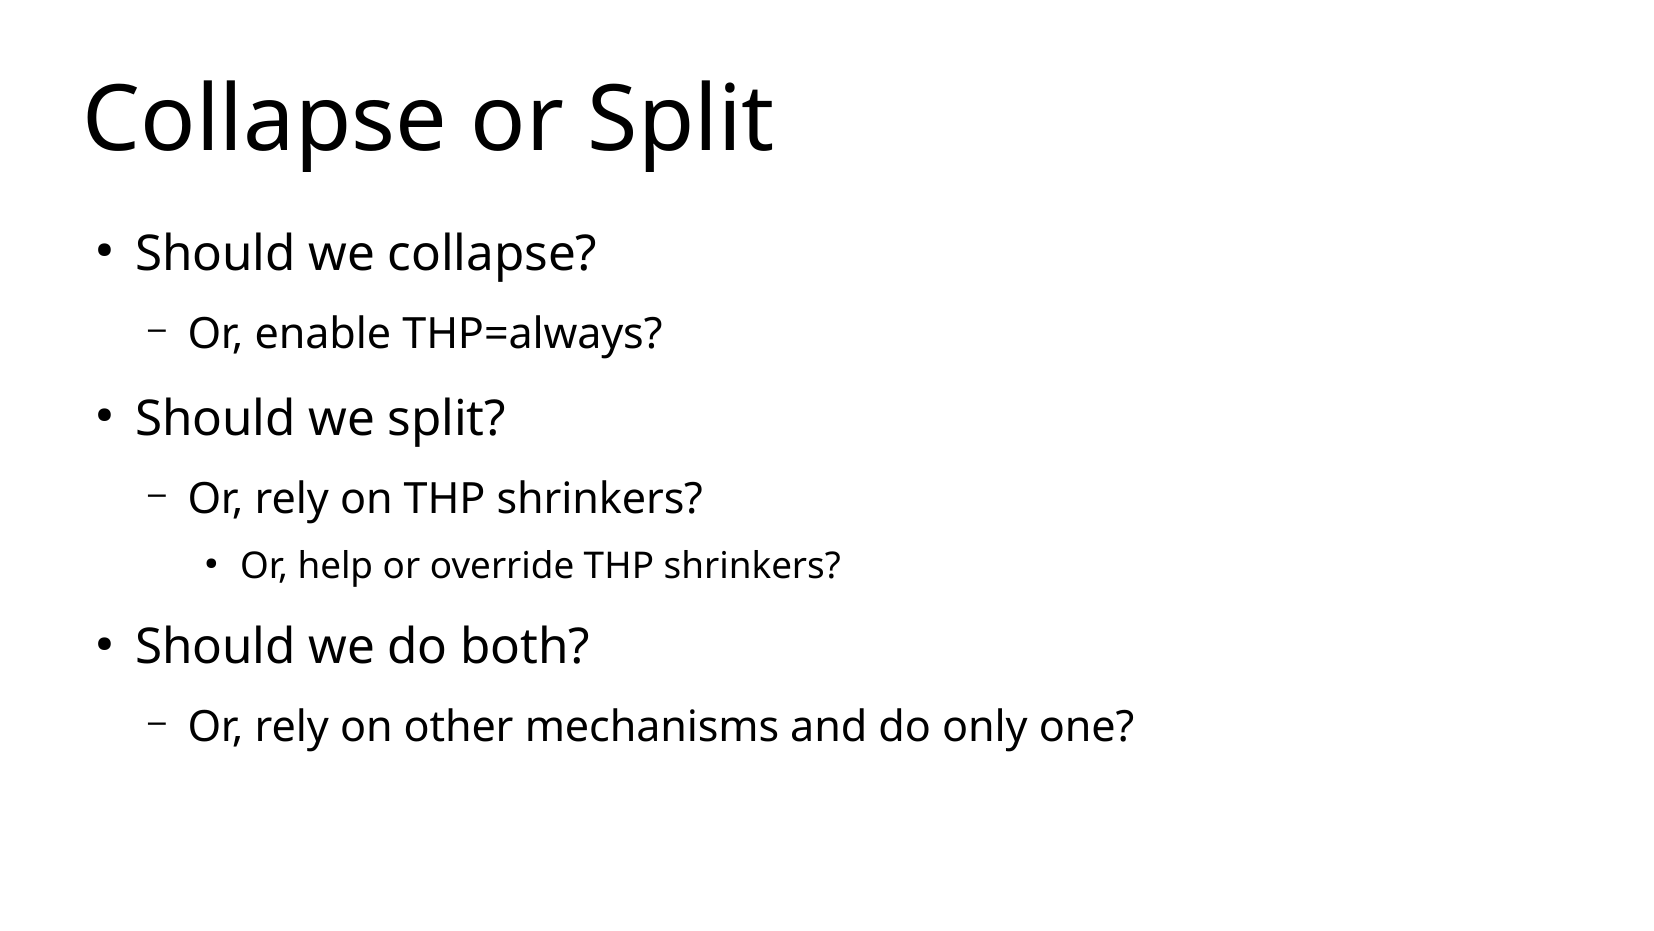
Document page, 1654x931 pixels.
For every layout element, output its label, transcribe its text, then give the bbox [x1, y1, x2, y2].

list Should we collapse? Or, enable THP=always? Should we split? Or, rely on THP shrinkers? Or, help or override THP shrinkers? Should we do both? Or, rely on other mechanisms and do only one? [82, 217, 1571, 758]
title Collapse or Split [82, 37, 1571, 193]
